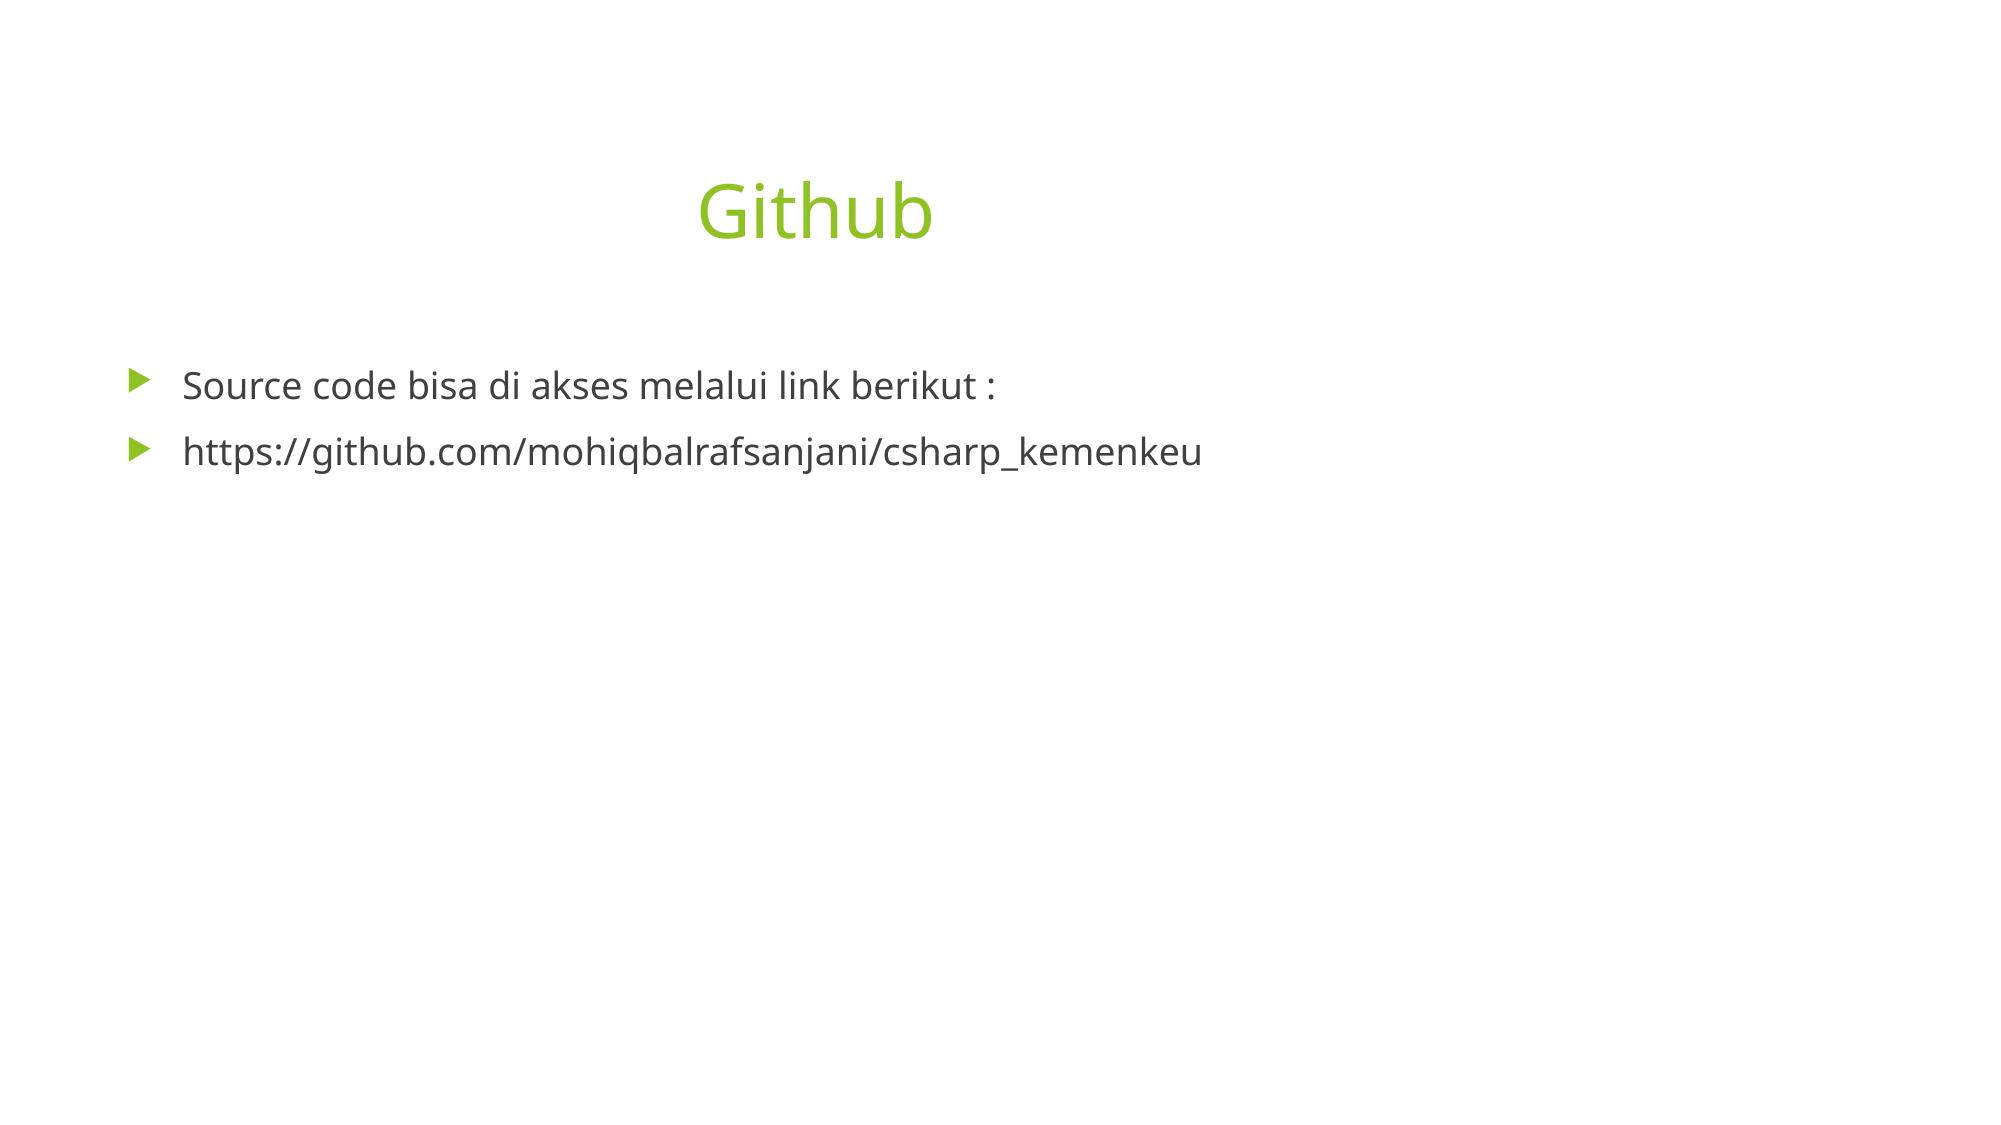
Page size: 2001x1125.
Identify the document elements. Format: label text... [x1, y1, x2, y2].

list Source code bisa di akses melalui link berikut : https://github.com/mohiqbalrafsanjani/csharp_kemenkeu [111, 354, 1522, 992]
title Github [111, 99, 1522, 317]
